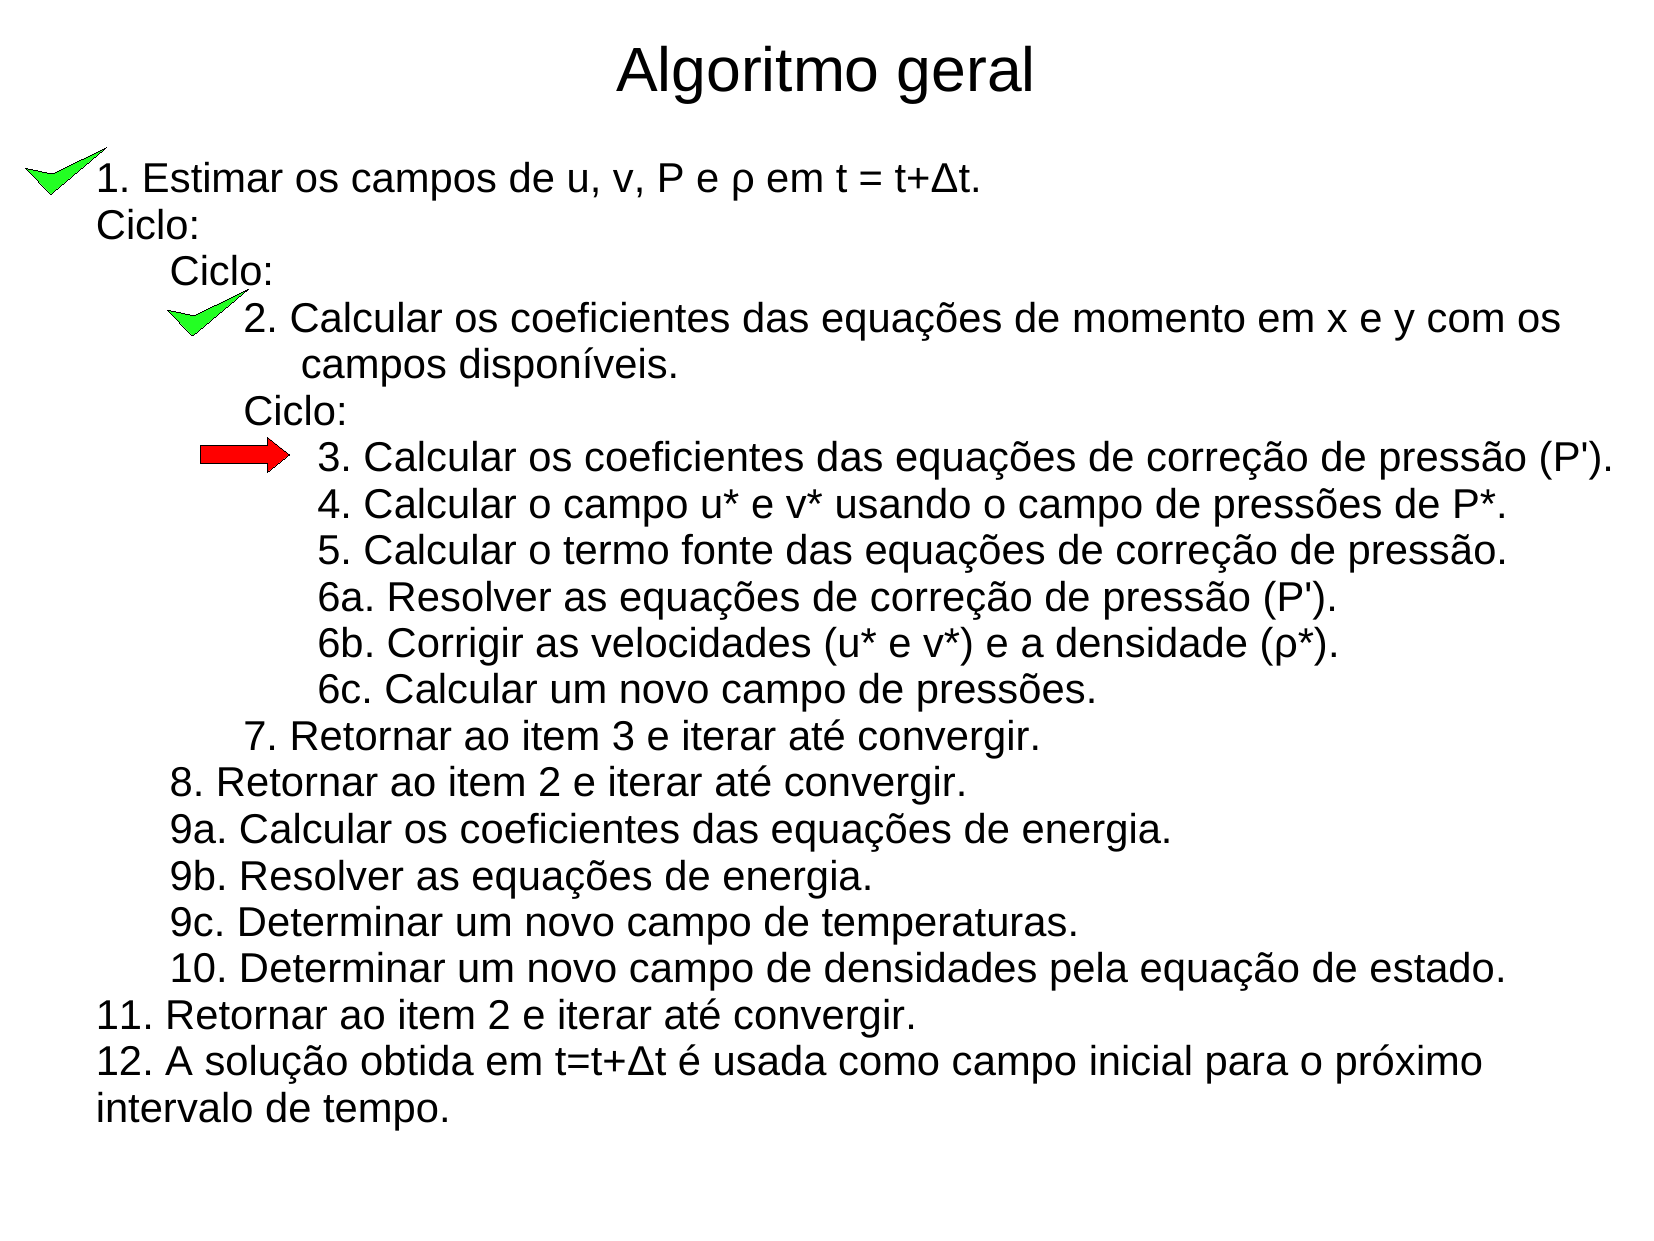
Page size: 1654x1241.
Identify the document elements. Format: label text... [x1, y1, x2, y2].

text_box [167, 289, 249, 336]
text_box [200, 437, 290, 473]
text_box Algoritmo geral [601, 27, 1052, 113]
text_box [25, 147, 107, 195]
text_box 1. Estimar os campos de u, v, P e ρ em t = t+Δt. Ciclo: Ciclo: 2. Calcular os coeficientes das equações de momento em x e y com os campos disponíveis. Ciclo: 3. Calcular os coeficientes das equações de correção de pressão (P'). 4. Calcular o campo u* e v* usando o campo de pressões de P*. 5. Calcular o termo fonte das equações de correção de pressão. 6a. Resolver as equações de correção de pressão (P'). 6b. Corrigir as velocidades (u* e v*) e a densidade (ρ*). 6c. Calcular um novo campo de pressões. 7. Retornar ao item 3 e iterar até convergir. 8. Retornar ao item 2 e iterar até convergir. 9a. Calcular os coeficientes das equações de energia. 9b. Resolver as equações de energia. 9c. Determinar um novo campo de temperaturas. 10. Determinar um novo campo de densidades pela equação de estado. 11. Retornar ao item 2 e iterar até convergir. 12. A solução obtida em t=t+Δt é usada como campo inicial para o próximo intervalo de tempo. [81, 147, 1630, 1223]
